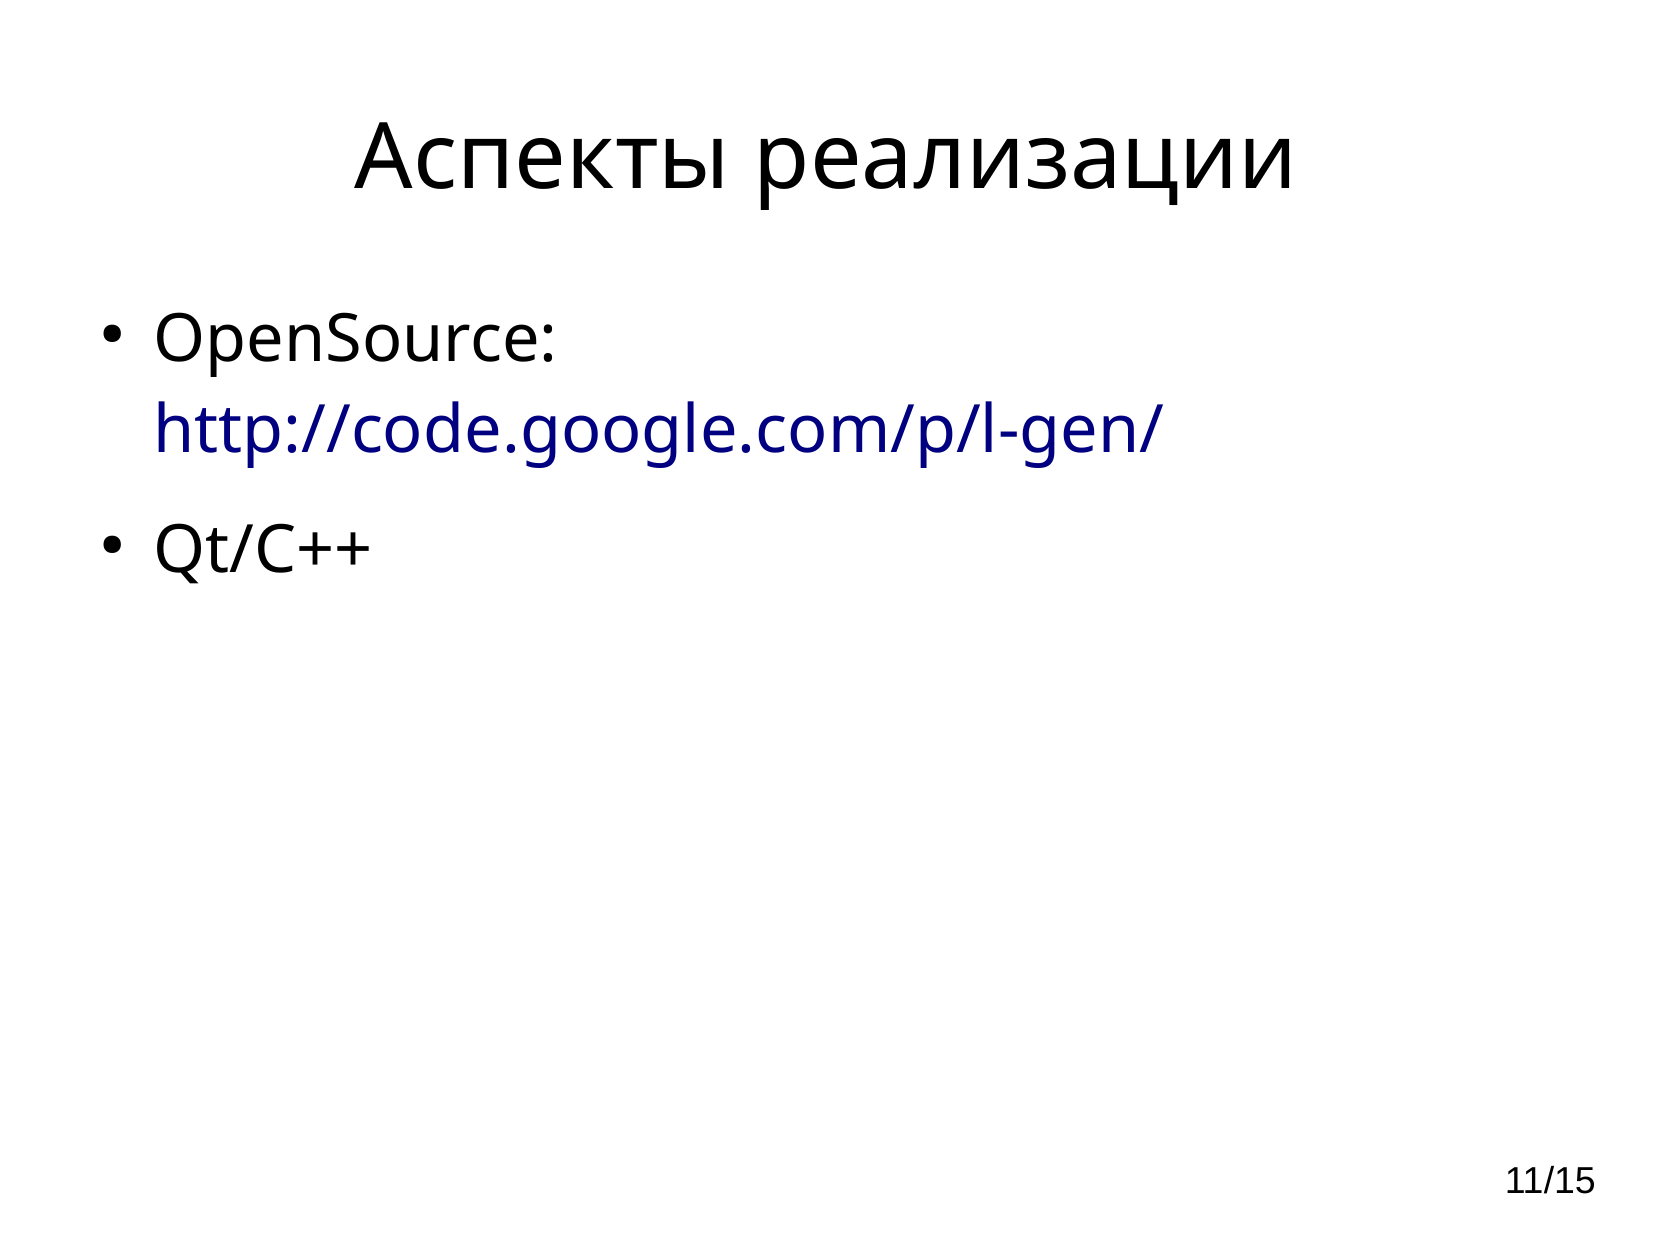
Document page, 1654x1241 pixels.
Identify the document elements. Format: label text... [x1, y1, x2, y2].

title Аспекты реализации [82, 49, 1571, 257]
text_box <номер>/15 [1476, 1151, 1625, 1241]
list OpenSource: http://code.google.com/p/l-gen/ Qt/C++ [82, 290, 1571, 1109]
